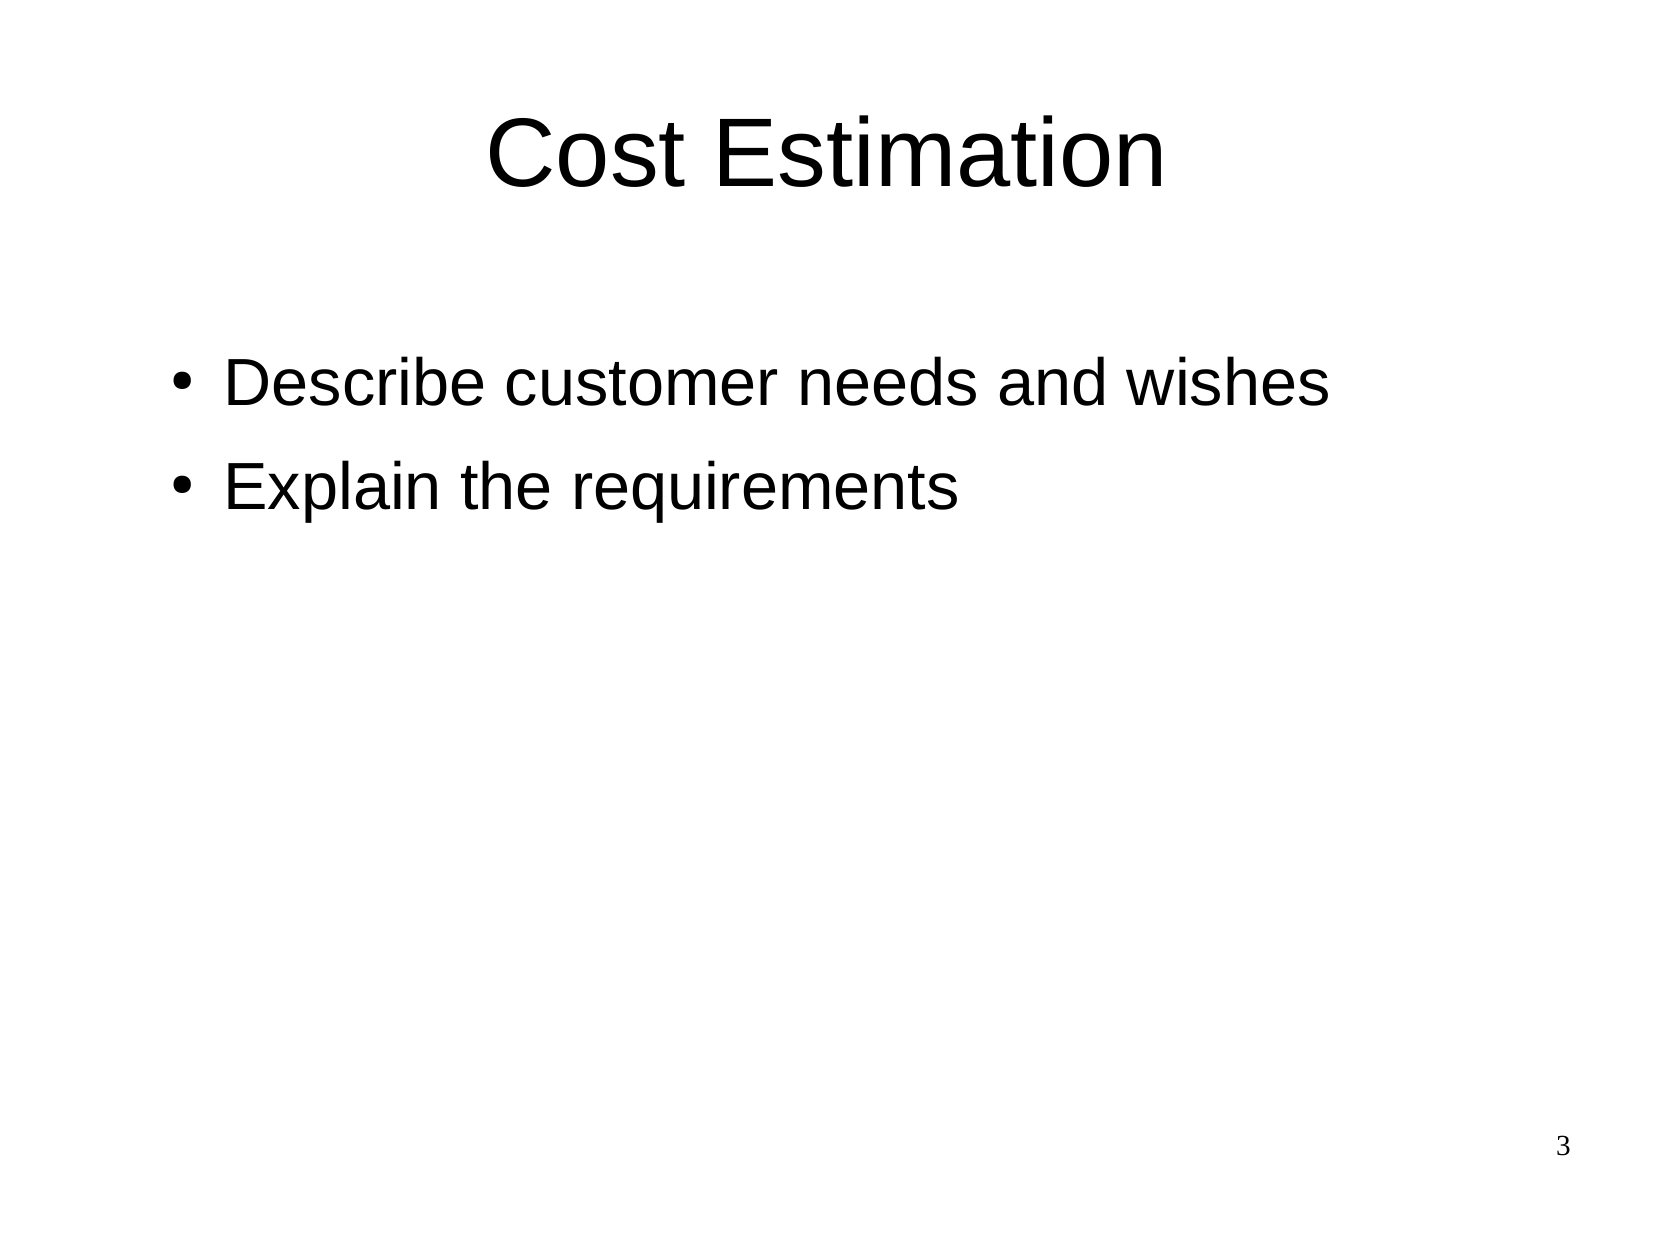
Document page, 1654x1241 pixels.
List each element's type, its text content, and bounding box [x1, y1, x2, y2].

title Cost Estimation [82, 49, 1571, 257]
list Describe customer needs and wishes Explain the requirements [152, 344, 1534, 1127]
